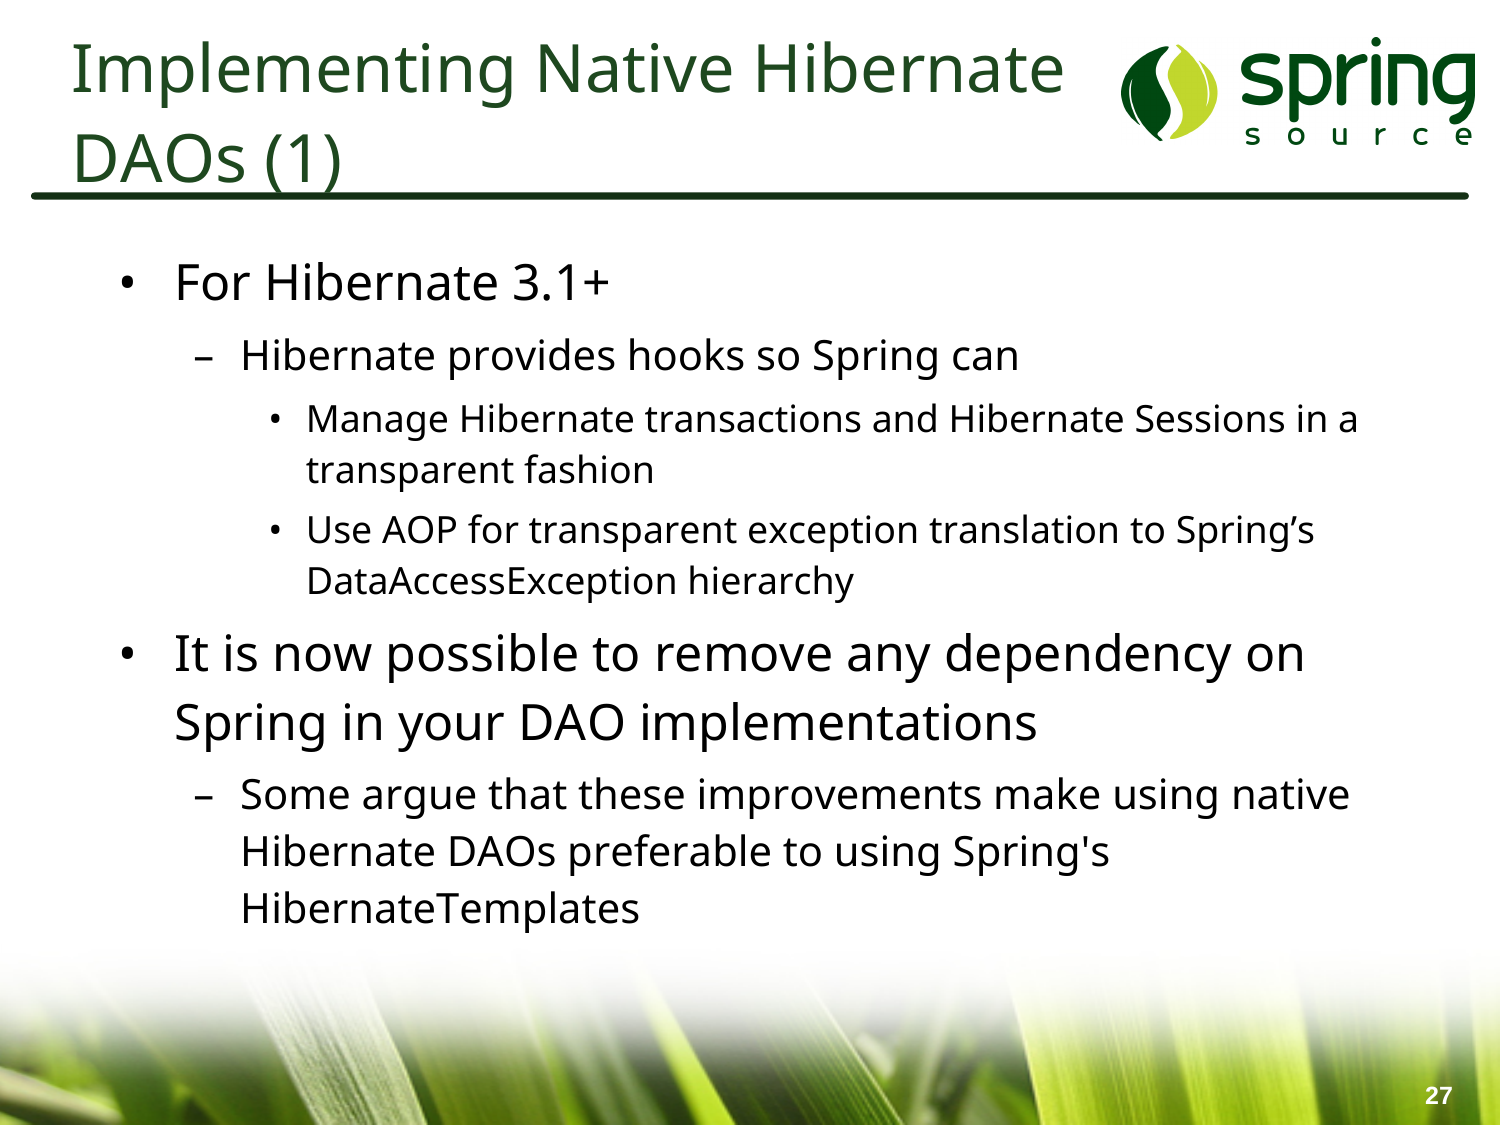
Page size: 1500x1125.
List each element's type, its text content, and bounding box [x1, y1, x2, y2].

picture [0, 944, 1500, 1125]
list For Hibernate 3.1+ Hibernate provides hooks so Spring can Manage Hibernate transactions and Hibernate Sessions in a transparent fashion Use AOP for transparent exception translation to Spring’s DataAccessException hierarchy It is now possible to remove any dependency on Spring in your DAO implementations Some argue that these improvements make using native Hibernate DAOs preferable to using Spring's HibernateTemplates [103, 239, 1394, 903]
picture [1121, 37, 1475, 145]
title Implementing Native Hibernate DAOs (1) [56, 13, 1089, 191]
